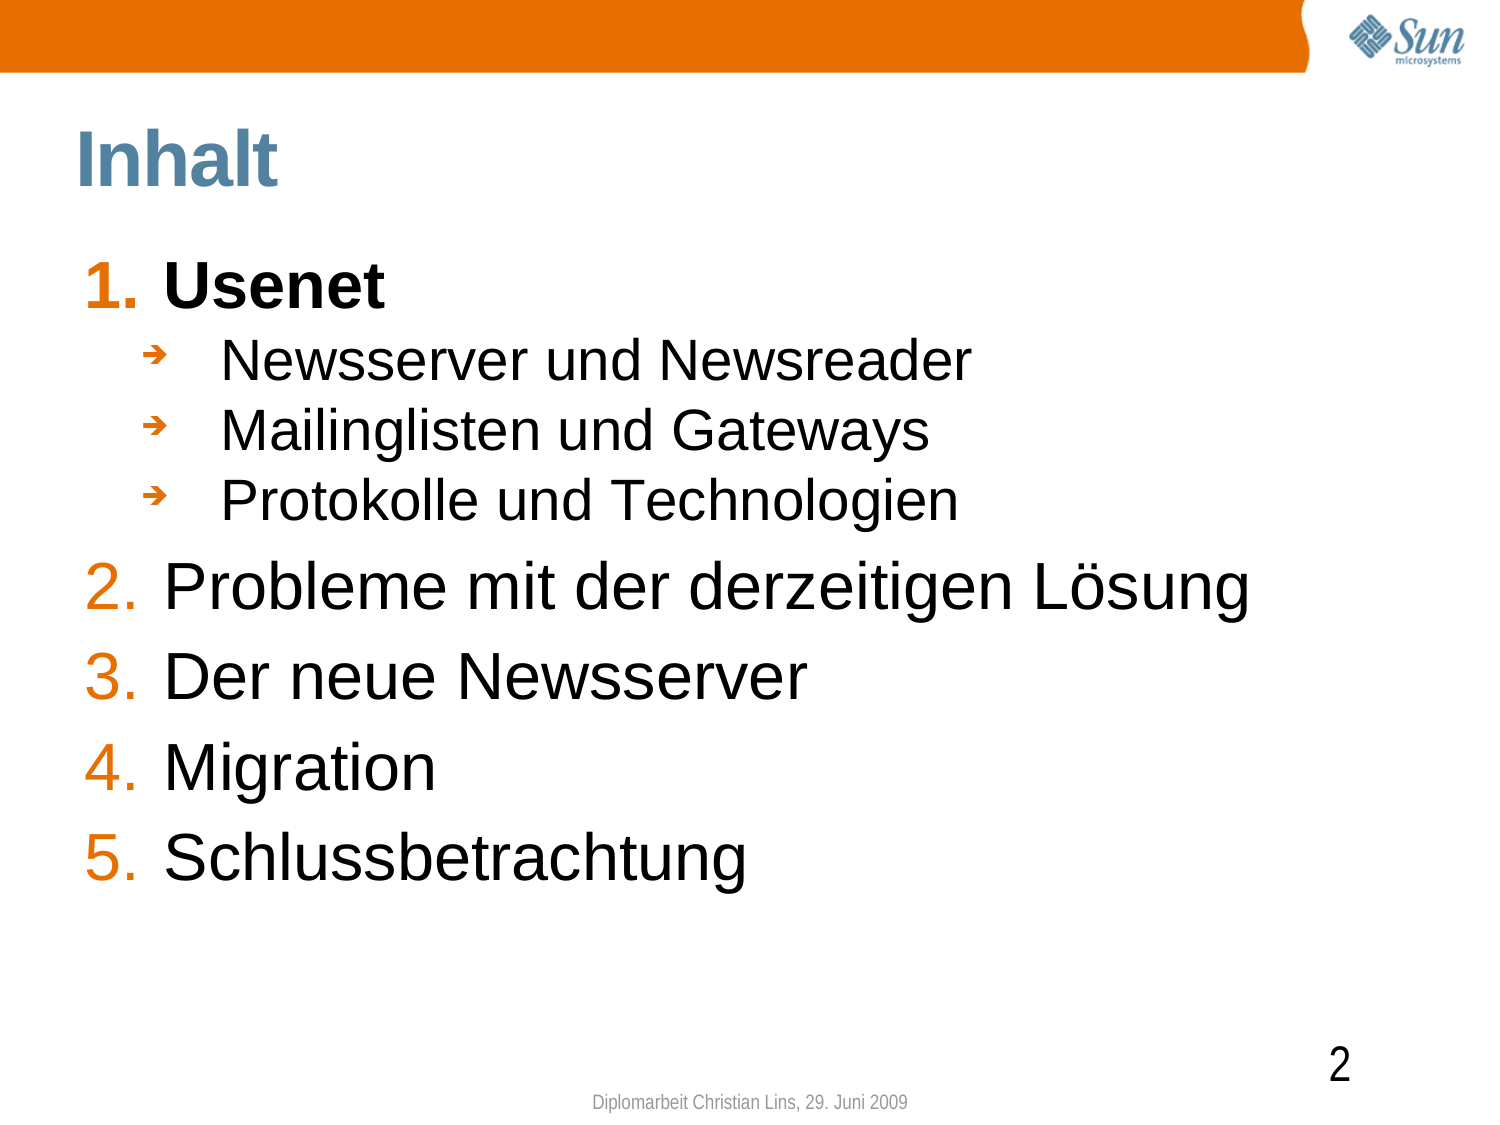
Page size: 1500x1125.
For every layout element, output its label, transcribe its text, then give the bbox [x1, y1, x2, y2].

title Inhalt [75, 122, 1438, 228]
picture [0, 0, 1500, 75]
list Usenet Newsserver und Newsreader Mailinglisten und Gateways Protokolle und Technologien Probleme mit der derzeitigen Lösung Der neue Newsserver Migration Schlussbetrachtung [64, 257, 1447, 952]
